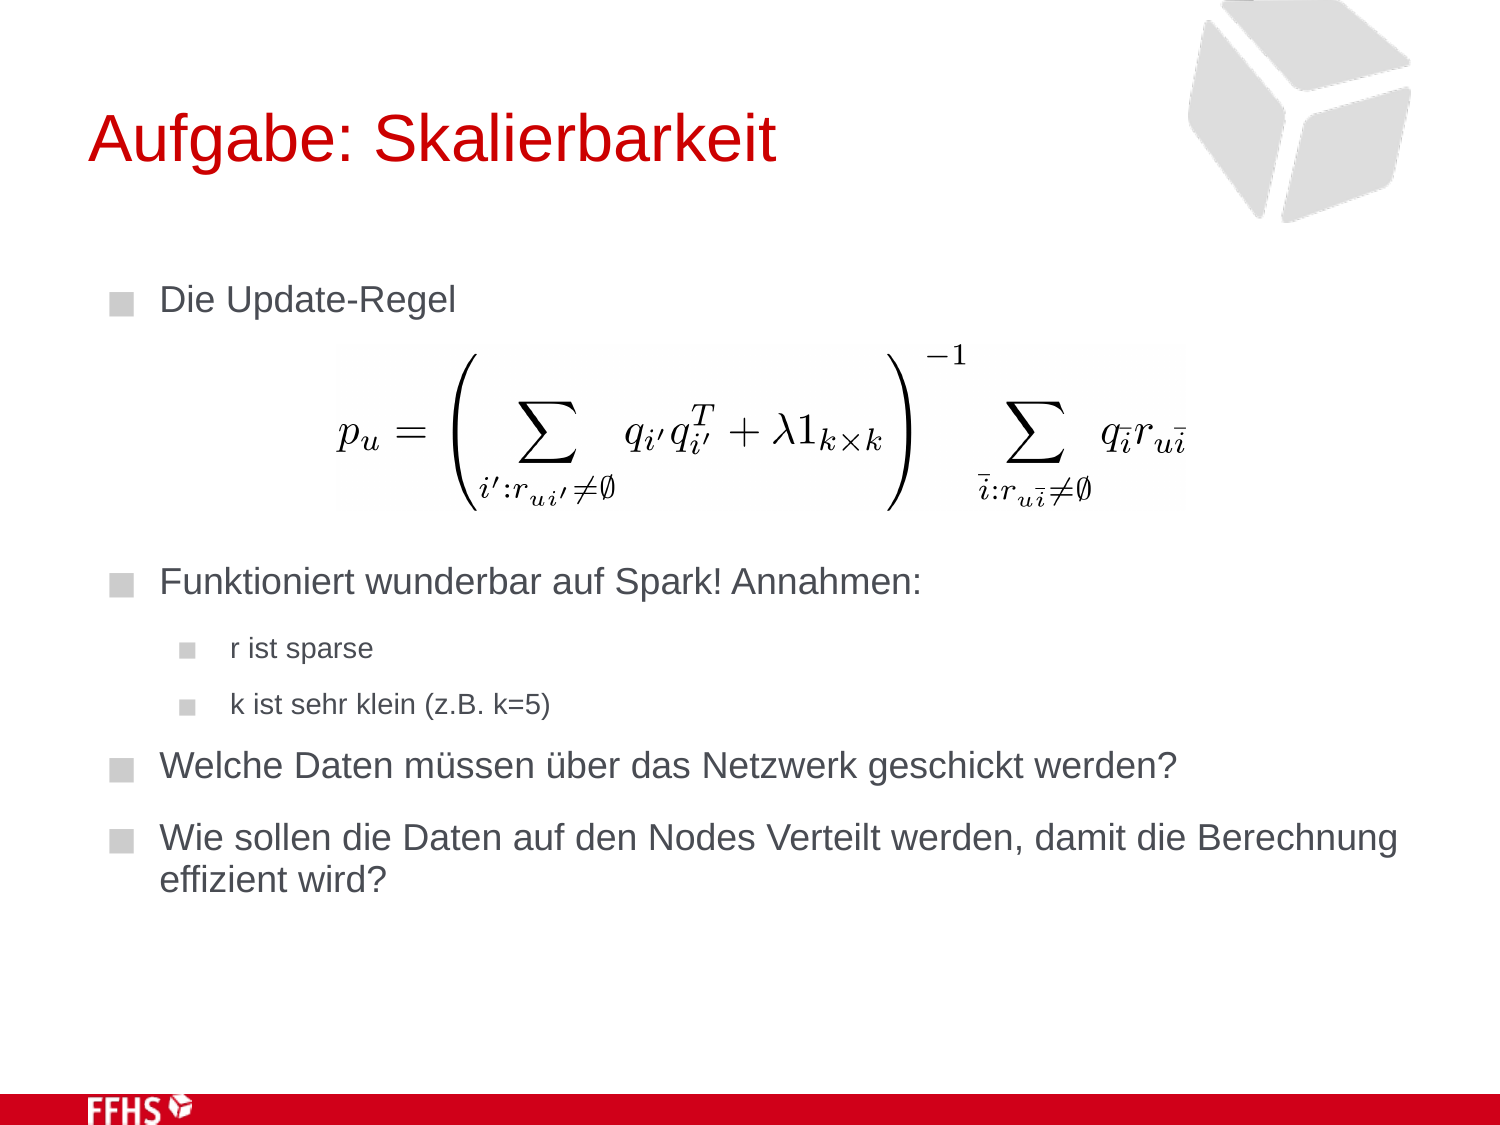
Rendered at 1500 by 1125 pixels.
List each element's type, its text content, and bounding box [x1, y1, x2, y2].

list Die Update-Regel Funktioniert wunderbar auf Spark! Annahmen: r ist sparse k ist sehr klein (z.B. k=5) Welche Daten müssen über das Netzwerk geschickt werden? Wie sollen die Daten auf den Nodes Verteilt werden, damit die Berechnung effizient wird? [88, 278, 1412, 1000]
picture [336, 344, 1186, 512]
picture [0, 1094, 1500, 1125]
picture [1188, 0, 1411, 223]
title Aufgabe: Skalierbarkeit [88, 56, 1176, 220]
